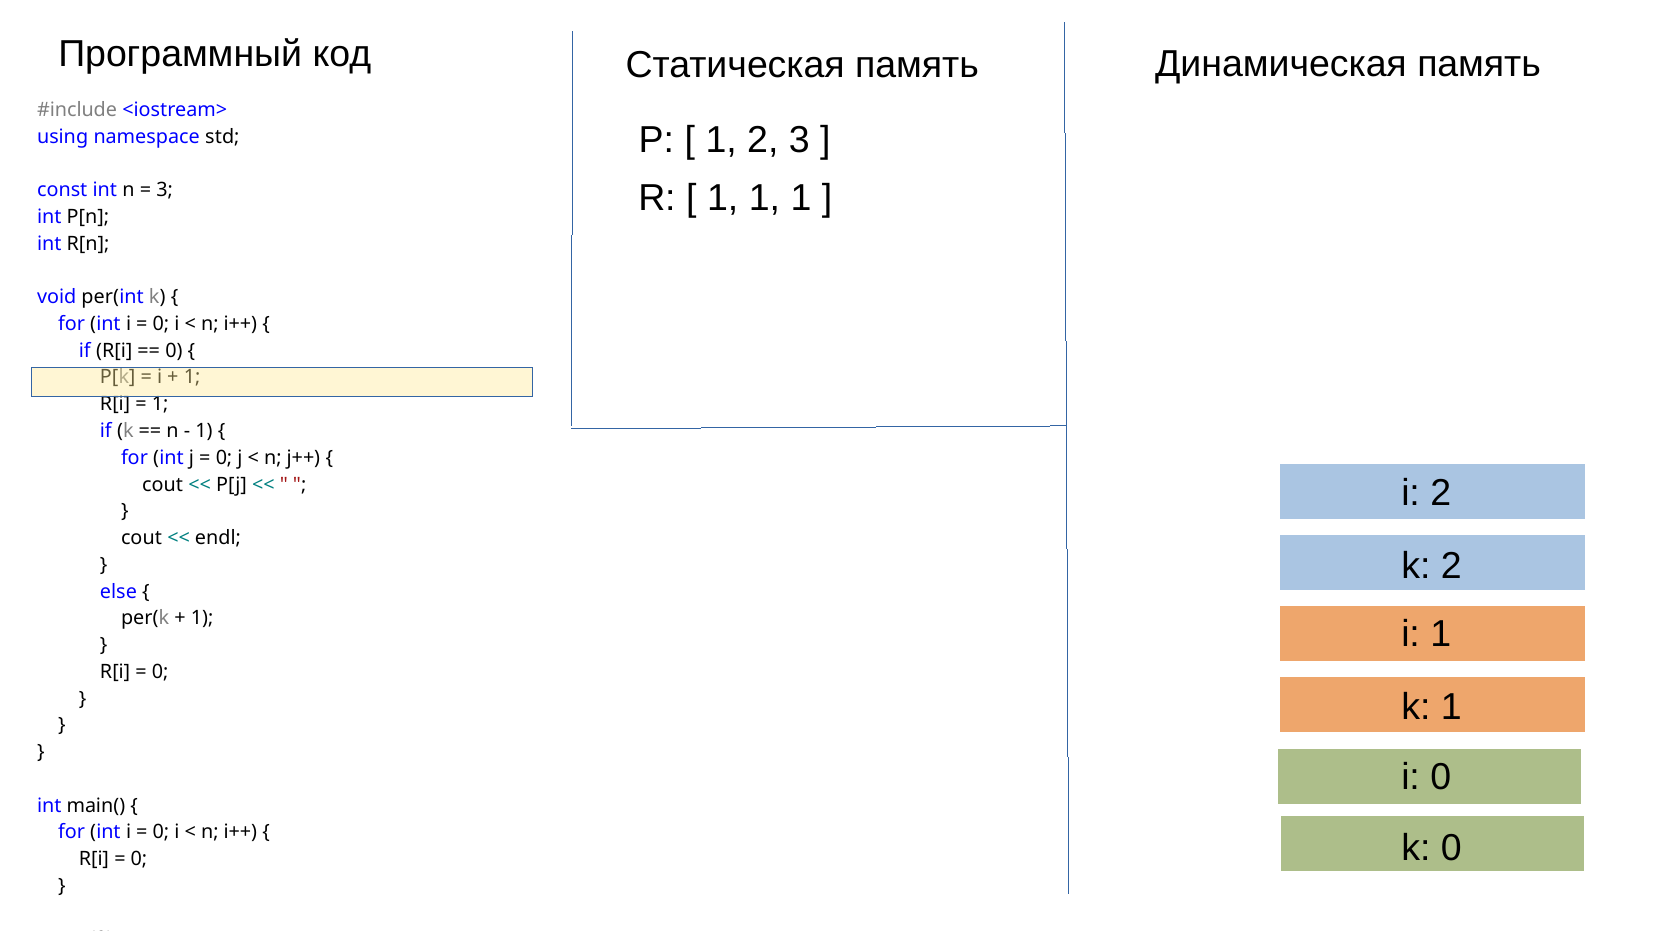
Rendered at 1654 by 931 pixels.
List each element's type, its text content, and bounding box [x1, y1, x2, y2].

text_box i: 2 [1386, 464, 1467, 522]
text_box #include <iostream> using namespace std; const int n = 3; int P[n]; int R[n]; void per(int k) { for (int i = 0; i < n; i++) { if (R[i] == 0) { P[k] = i + 1; R[i] = 1; if (k == n - 1) { for (int j = 0; j < n; j++) { cout << P[j] << " "; } cout << endl; } else { per(k + 1); } R[i] = 0; } } } int main() { for (int i = 0; i < n; i++) { R[i] = 0; } per(0); return 0; } [22, 88, 570, 907]
text_box i: 0 [1386, 748, 1483, 806]
text_box [1277, 674, 1587, 734]
text_box k: 2 [1386, 536, 1477, 594]
text_box [1277, 462, 1587, 522]
text_box P: [ 1, 2, 3 ] [623, 111, 846, 168]
text_box Статическая память [610, 35, 995, 93]
text_box k: 1 [1386, 678, 1477, 736]
text_box [1276, 746, 1584, 806]
text_box k: 0 [1386, 819, 1483, 876]
text_box R: [ 1, 1, 1 ] [623, 169, 848, 227]
text_box [1277, 604, 1587, 664]
text_box Динамическая память [1140, 34, 1557, 92]
text_box i: 1 [1386, 605, 1467, 662]
text_box Программный код [43, 25, 387, 83]
text_box [1277, 533, 1587, 593]
text_box [1279, 814, 1587, 874]
text_box [31, 367, 533, 397]
